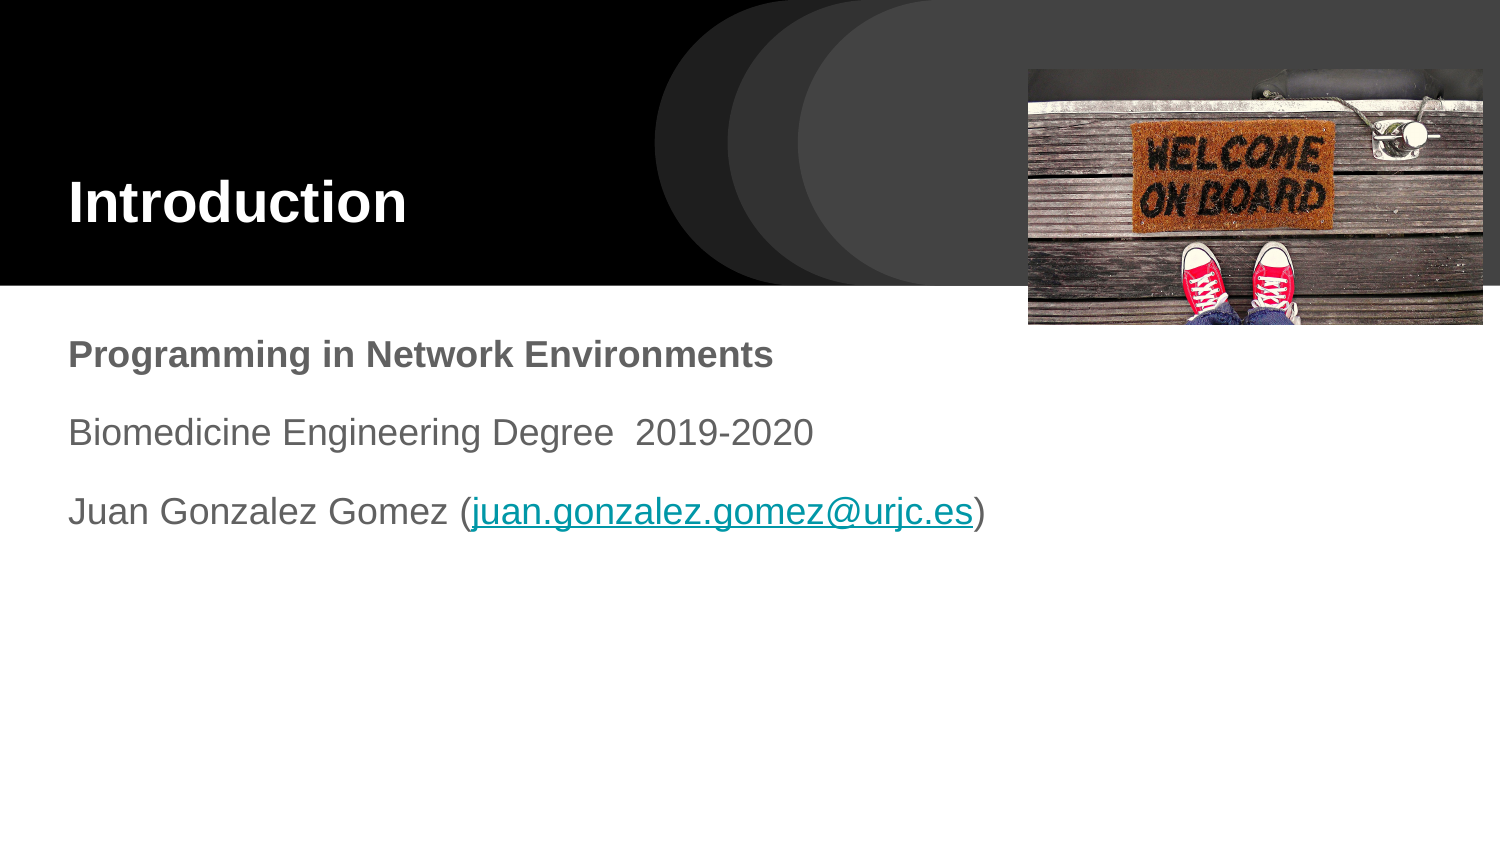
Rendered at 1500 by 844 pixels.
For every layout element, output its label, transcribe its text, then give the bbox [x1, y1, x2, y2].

list Programming in Network Environments Biomedicine Engineering Degree 2019-2020 Juan Gonzalez Gomez (juan.gonzalez.gomez@urjc.es) [53, 315, 1447, 759]
title Introduction [53, 24, 638, 250]
picture [1028, 69, 1483, 325]
